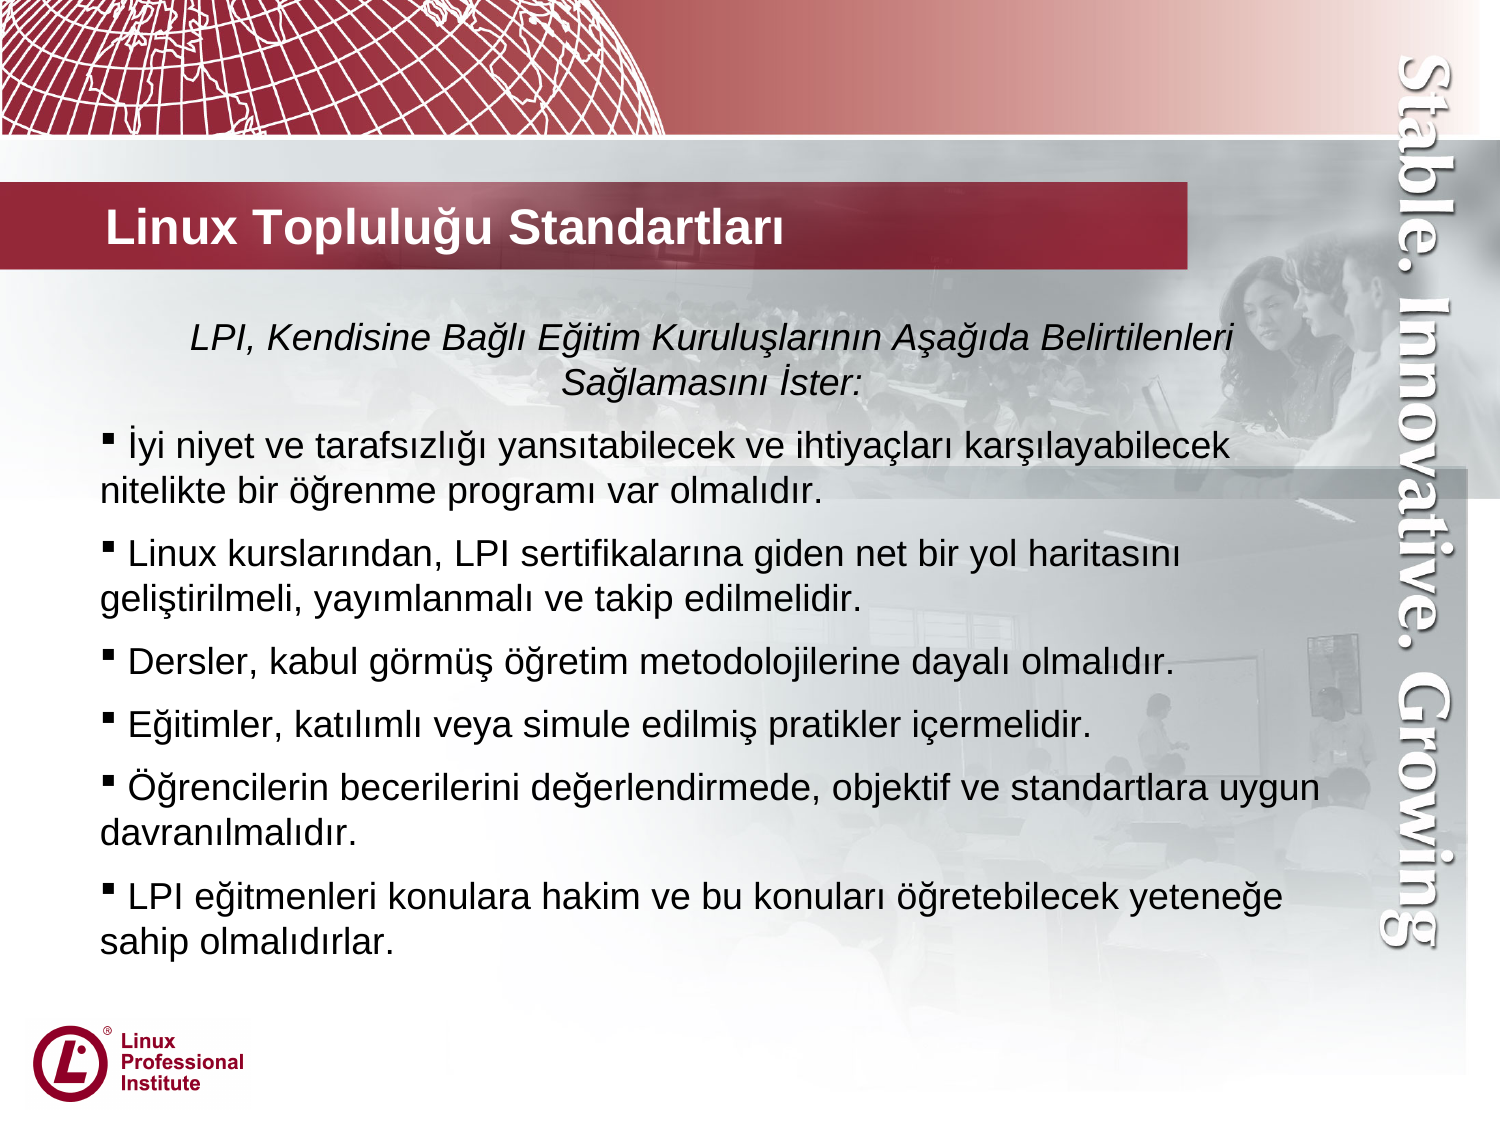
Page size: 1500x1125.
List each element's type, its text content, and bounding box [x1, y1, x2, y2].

text_box Linux Topluluğu Standartları [105, 187, 1407, 288]
picture [0, 0, 1500, 1113]
text_box LPI, Kendisine Bağlı Eğitim Kuruluşlarının Aşağıda Belirtilenleri Sağlamasını İster: İyi niyet ve tarafsızlığı yansıtabilecek ve ihtiyaçları karşılayabilecek nitelikte bir öğrenme programı var olmalıdır. Linux kurslarından, LPI sertifikalarına giden net bir yol haritasını geliştirilmeli, yayımlanmalı ve takip edilmelidir. Dersler, kabul görmüş öğretim metodolojilerine dayalı olmalıdır. Eğitimler, katılımlı veya simule edilmiş pratikler içermelidir. Öğrencilerin becerilerini değerlendirmede, objektif ve standartlara uygun davranılmalıdır. LPI eğitmenleri konulara hakim ve bu konuları öğretebilecek yeteneğe sahip olmalıdırlar. [99, 312, 1325, 1000]
